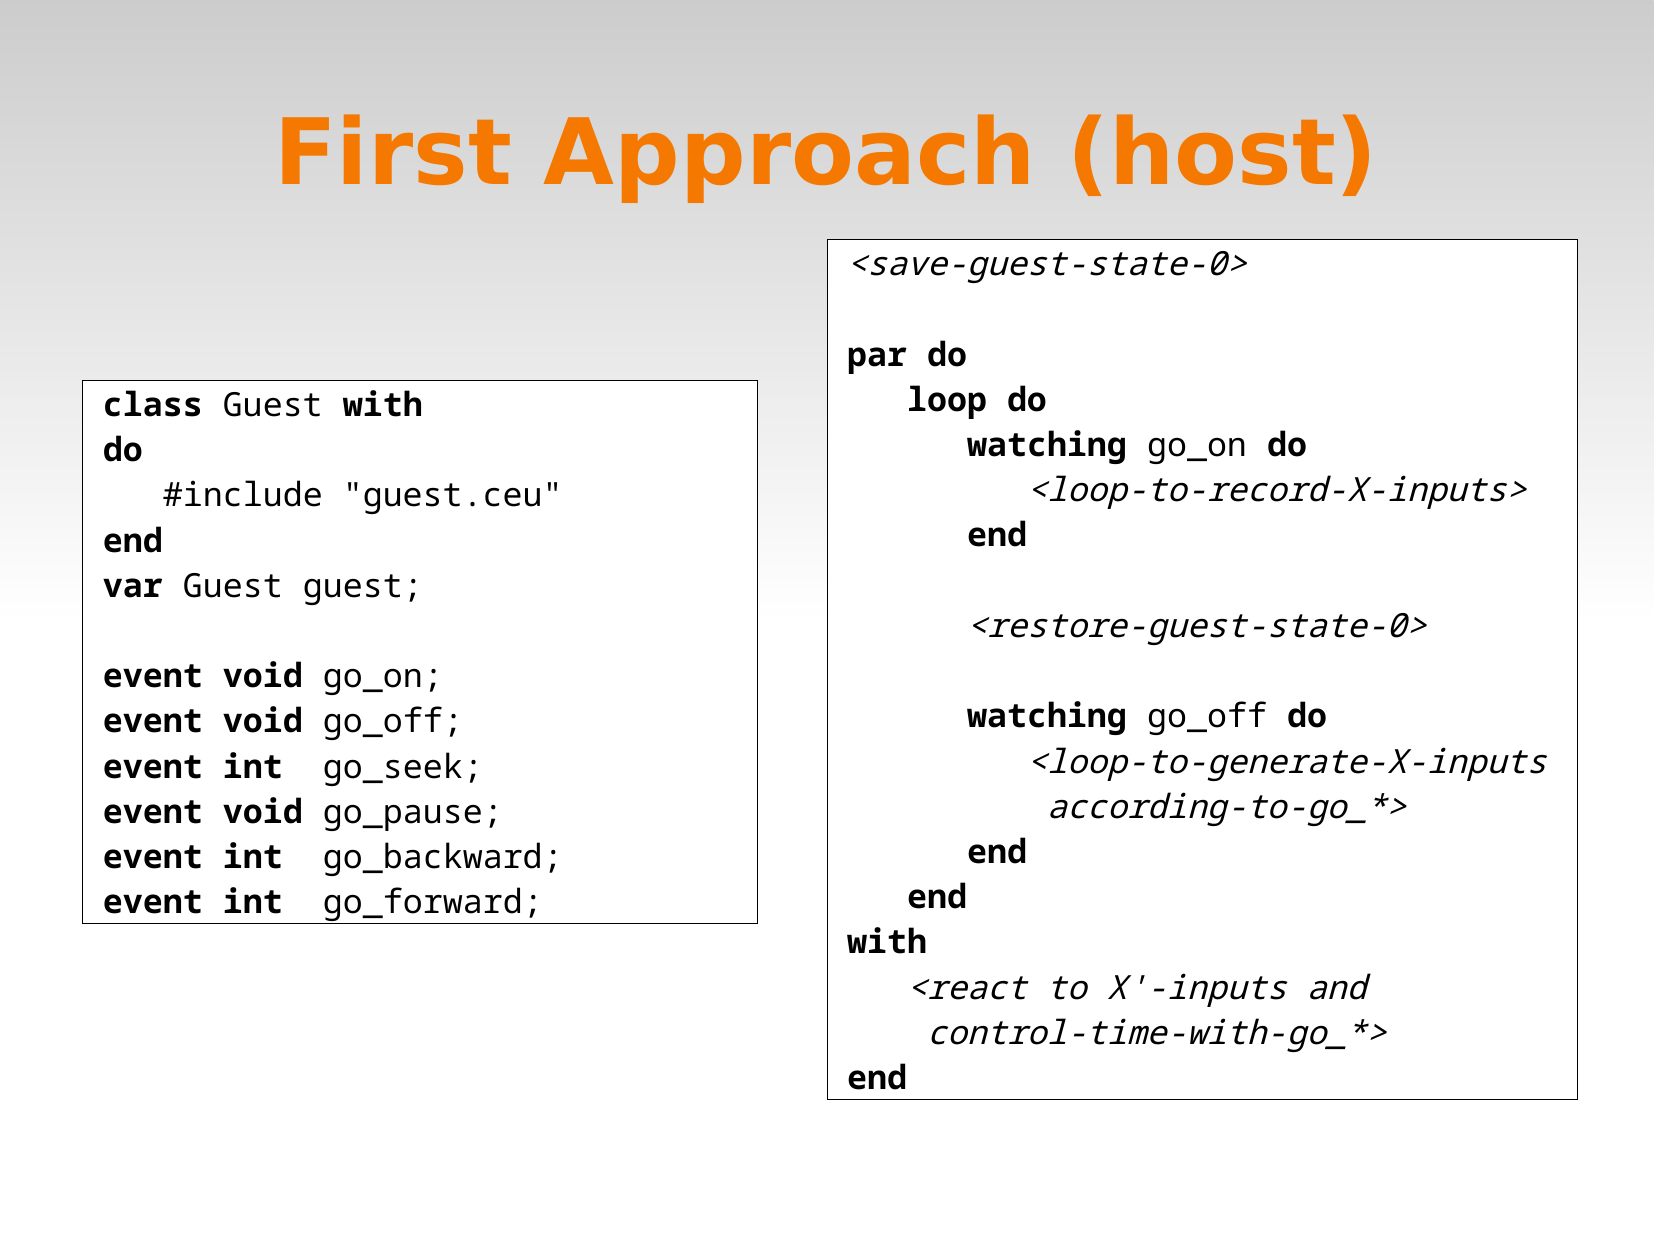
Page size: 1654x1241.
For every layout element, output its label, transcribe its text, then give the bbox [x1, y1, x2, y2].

text_box class Guest with do #include "guest.ceu" end var Guest guest; event void go_on; event void go_off; event int go_seek; event void go_pause; event int go_backward; event int go_forward; [82, 414, 758, 890]
title First Approach (host) [82, 49, 1571, 257]
text_box <save-guest-state-0> par do loop do watching go_on do <loop-to-record-X-inputs> end <restore-guest-state-0> watching go_off do <loop-to-generate-X-inputs according-to-go_*> end end with <react to X'-inputs and control-time-with-go_*> end [827, 296, 1578, 1044]
